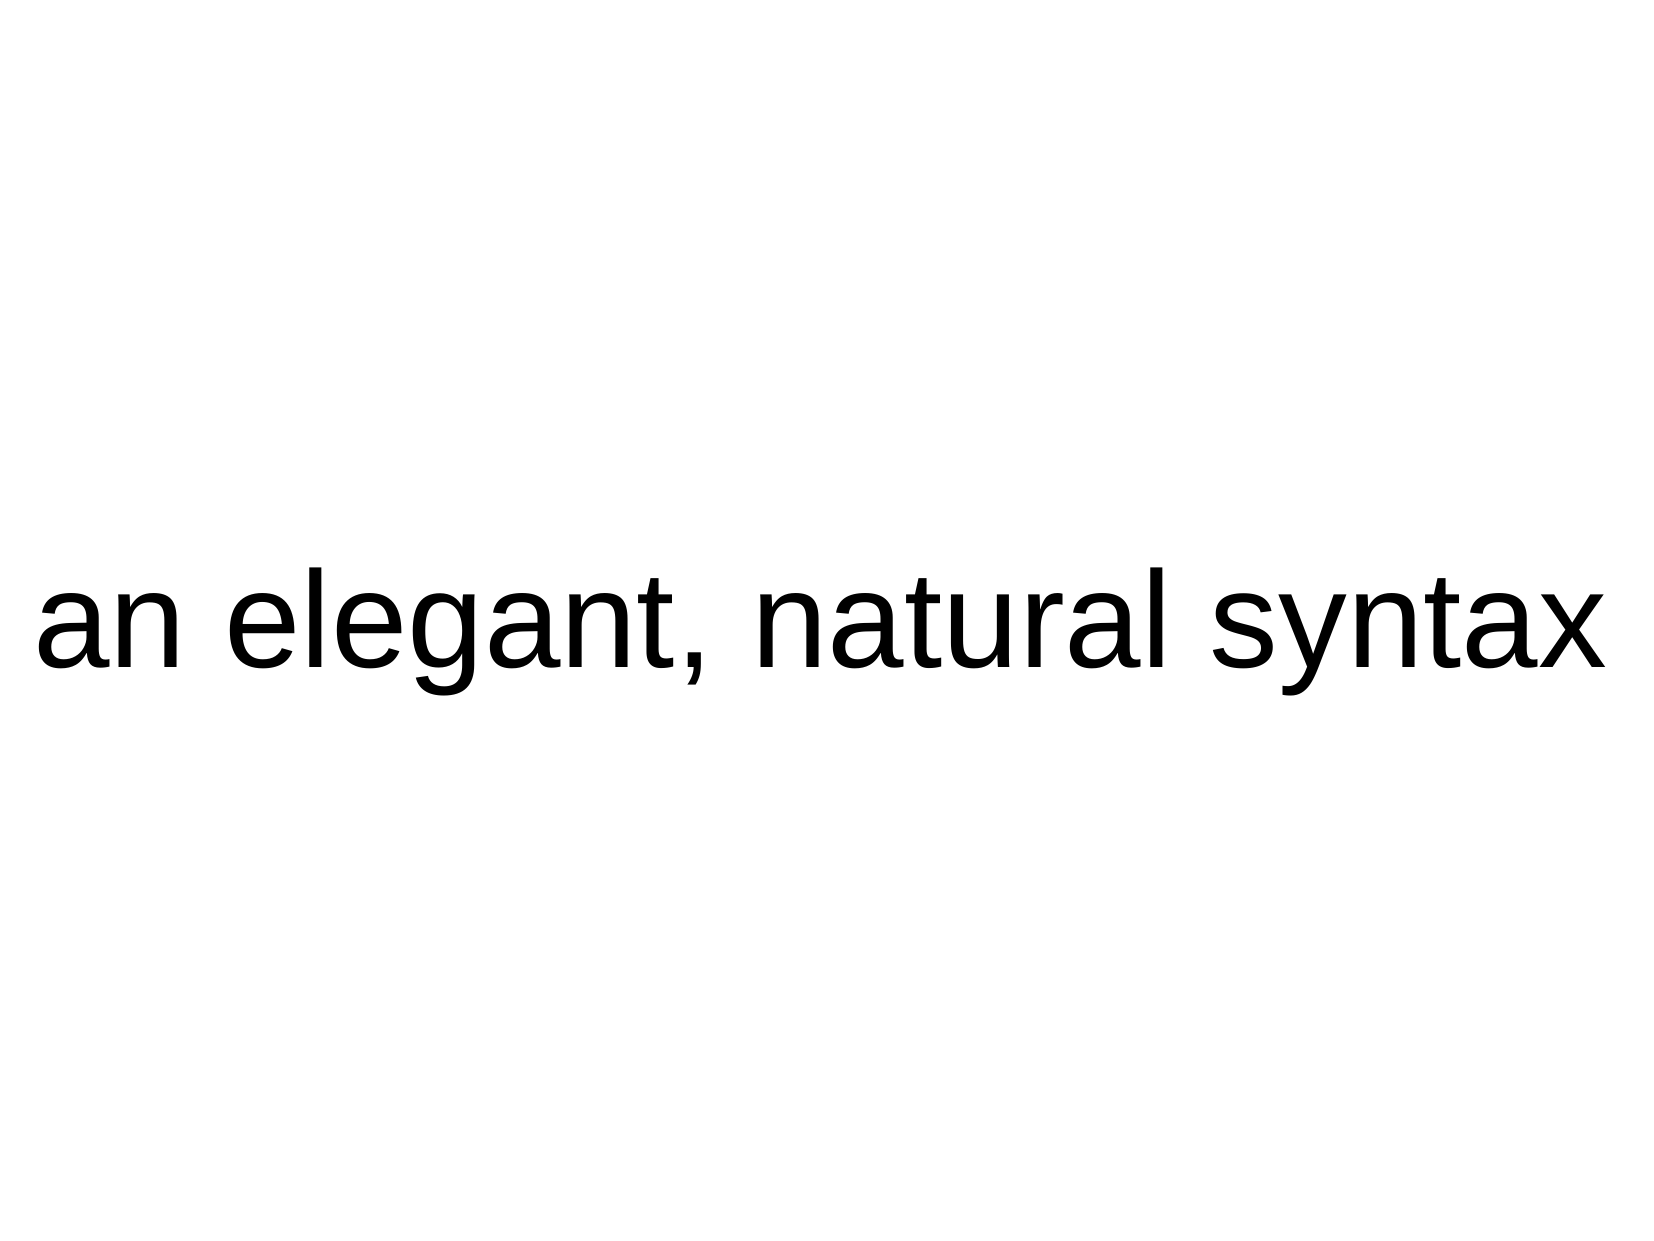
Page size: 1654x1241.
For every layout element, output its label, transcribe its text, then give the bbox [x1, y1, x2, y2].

text_box an elegant, natural syntax [18, 535, 1636, 705]
